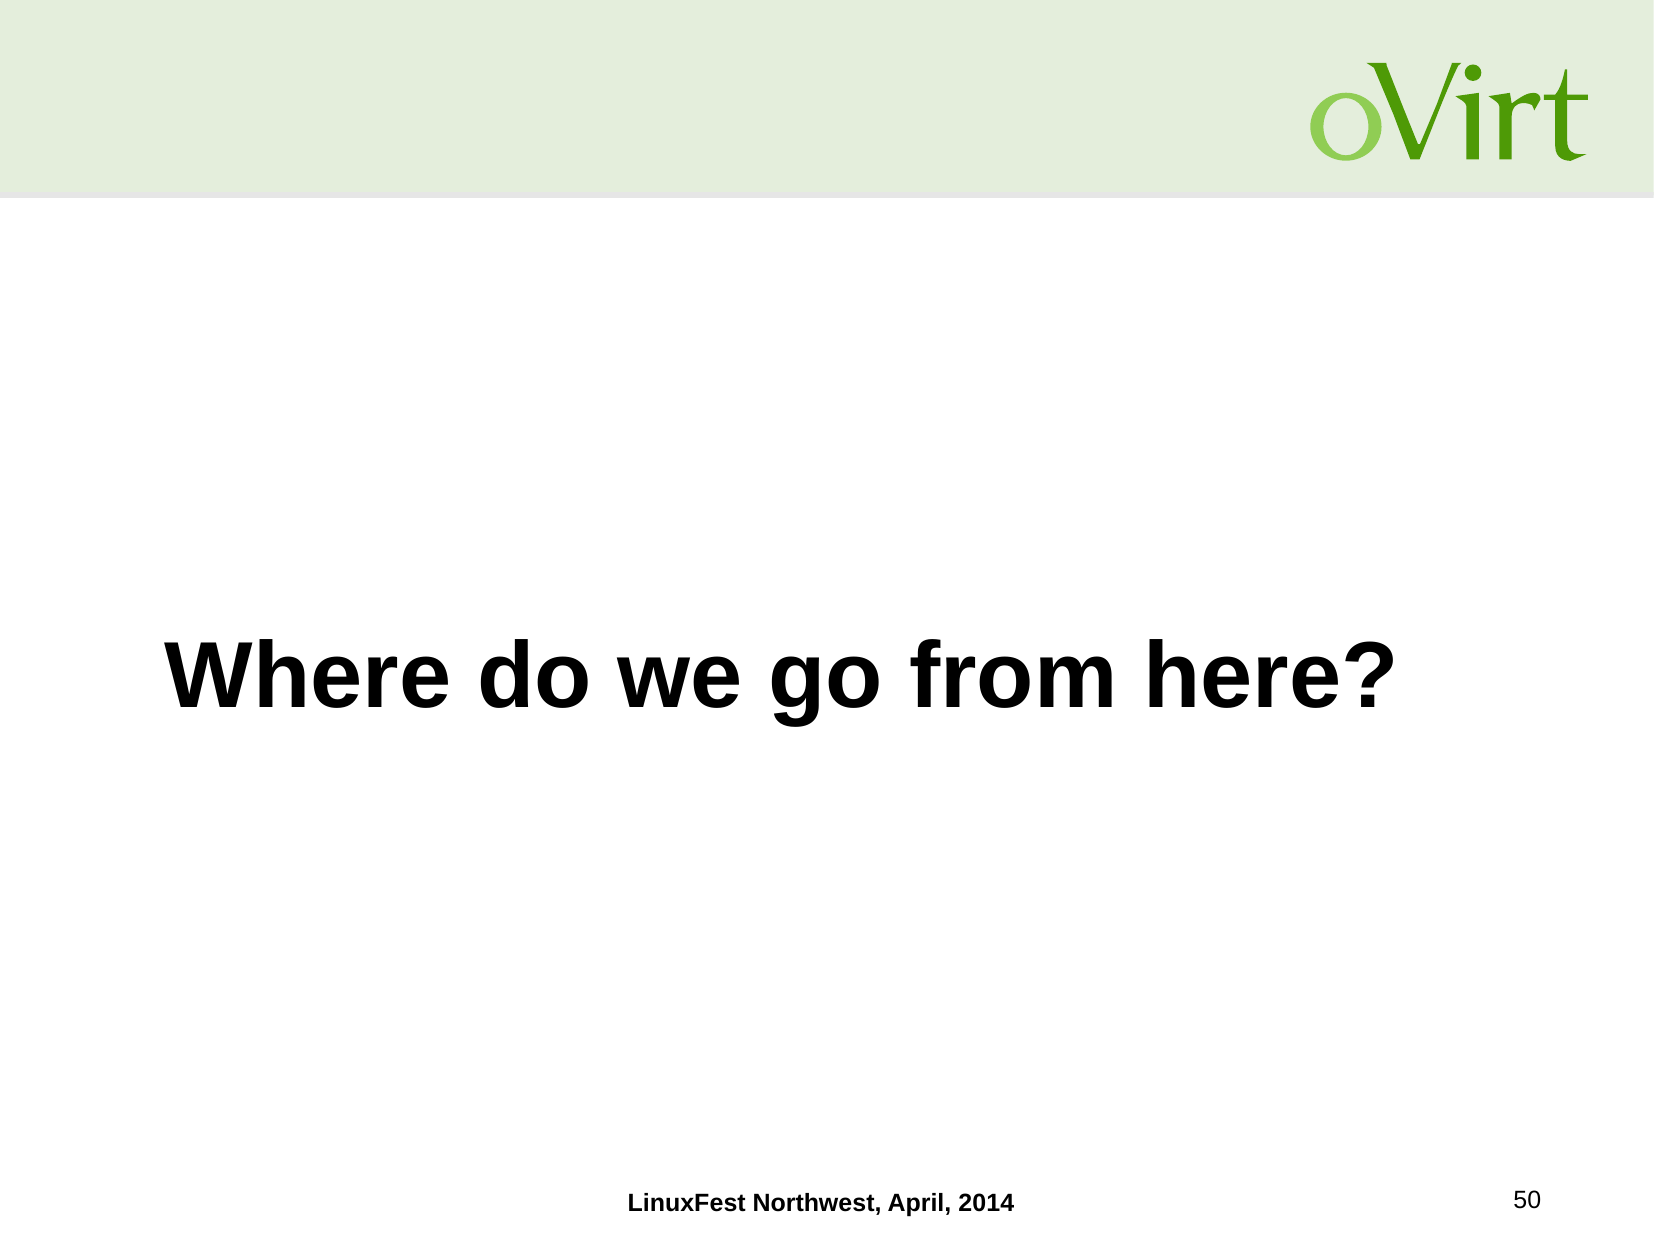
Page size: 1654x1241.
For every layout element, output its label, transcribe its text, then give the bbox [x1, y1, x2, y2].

text_box Where do we go from here? [150, 615, 1654, 750]
